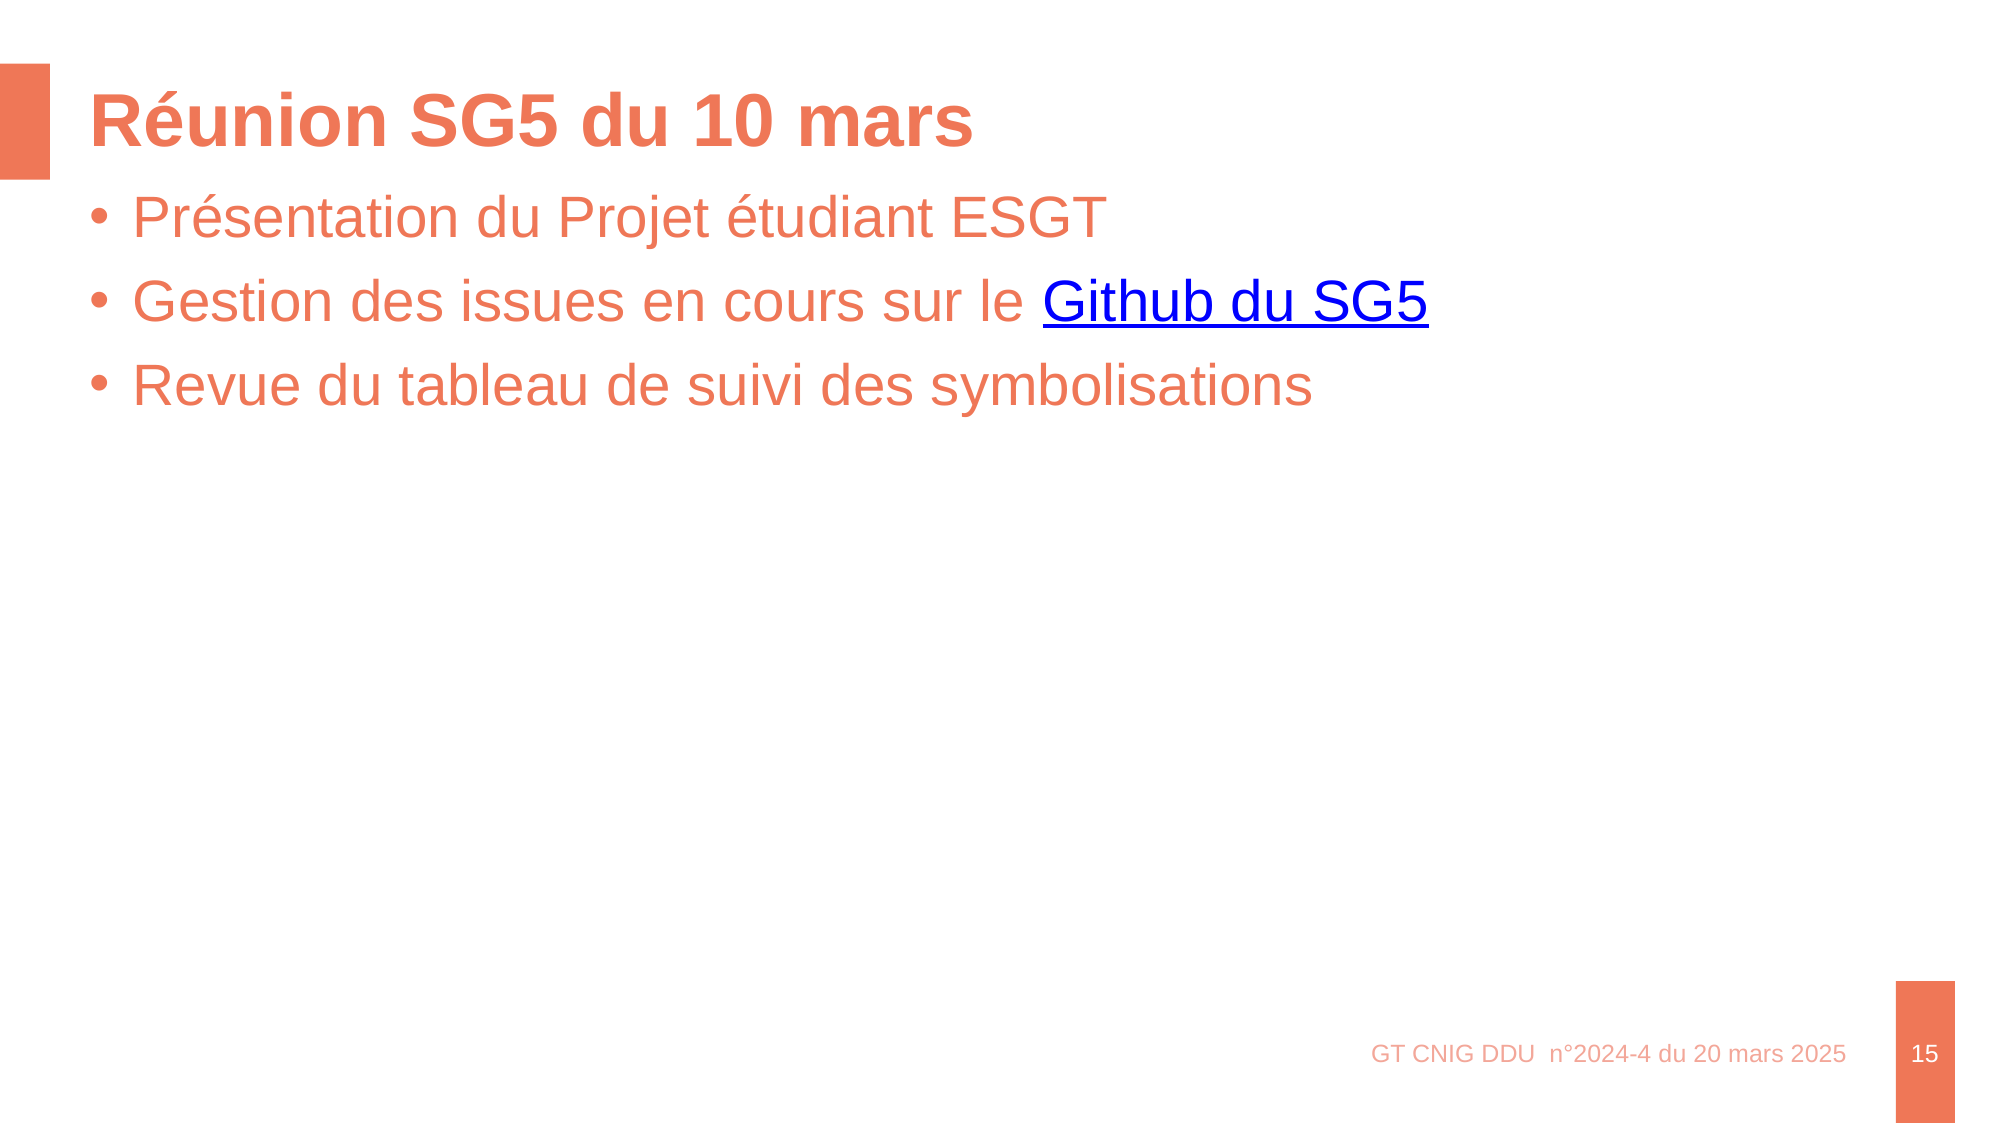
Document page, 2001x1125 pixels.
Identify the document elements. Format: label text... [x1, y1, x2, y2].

list Présentation du Projet étudiant ESGT Gestion des issues en cours sur le Github du SG5 Revue du tableau de suivi des symbolisations [74, 179, 1979, 1004]
title Réunion SG5 du 10 mars [74, 70, 1863, 174]
